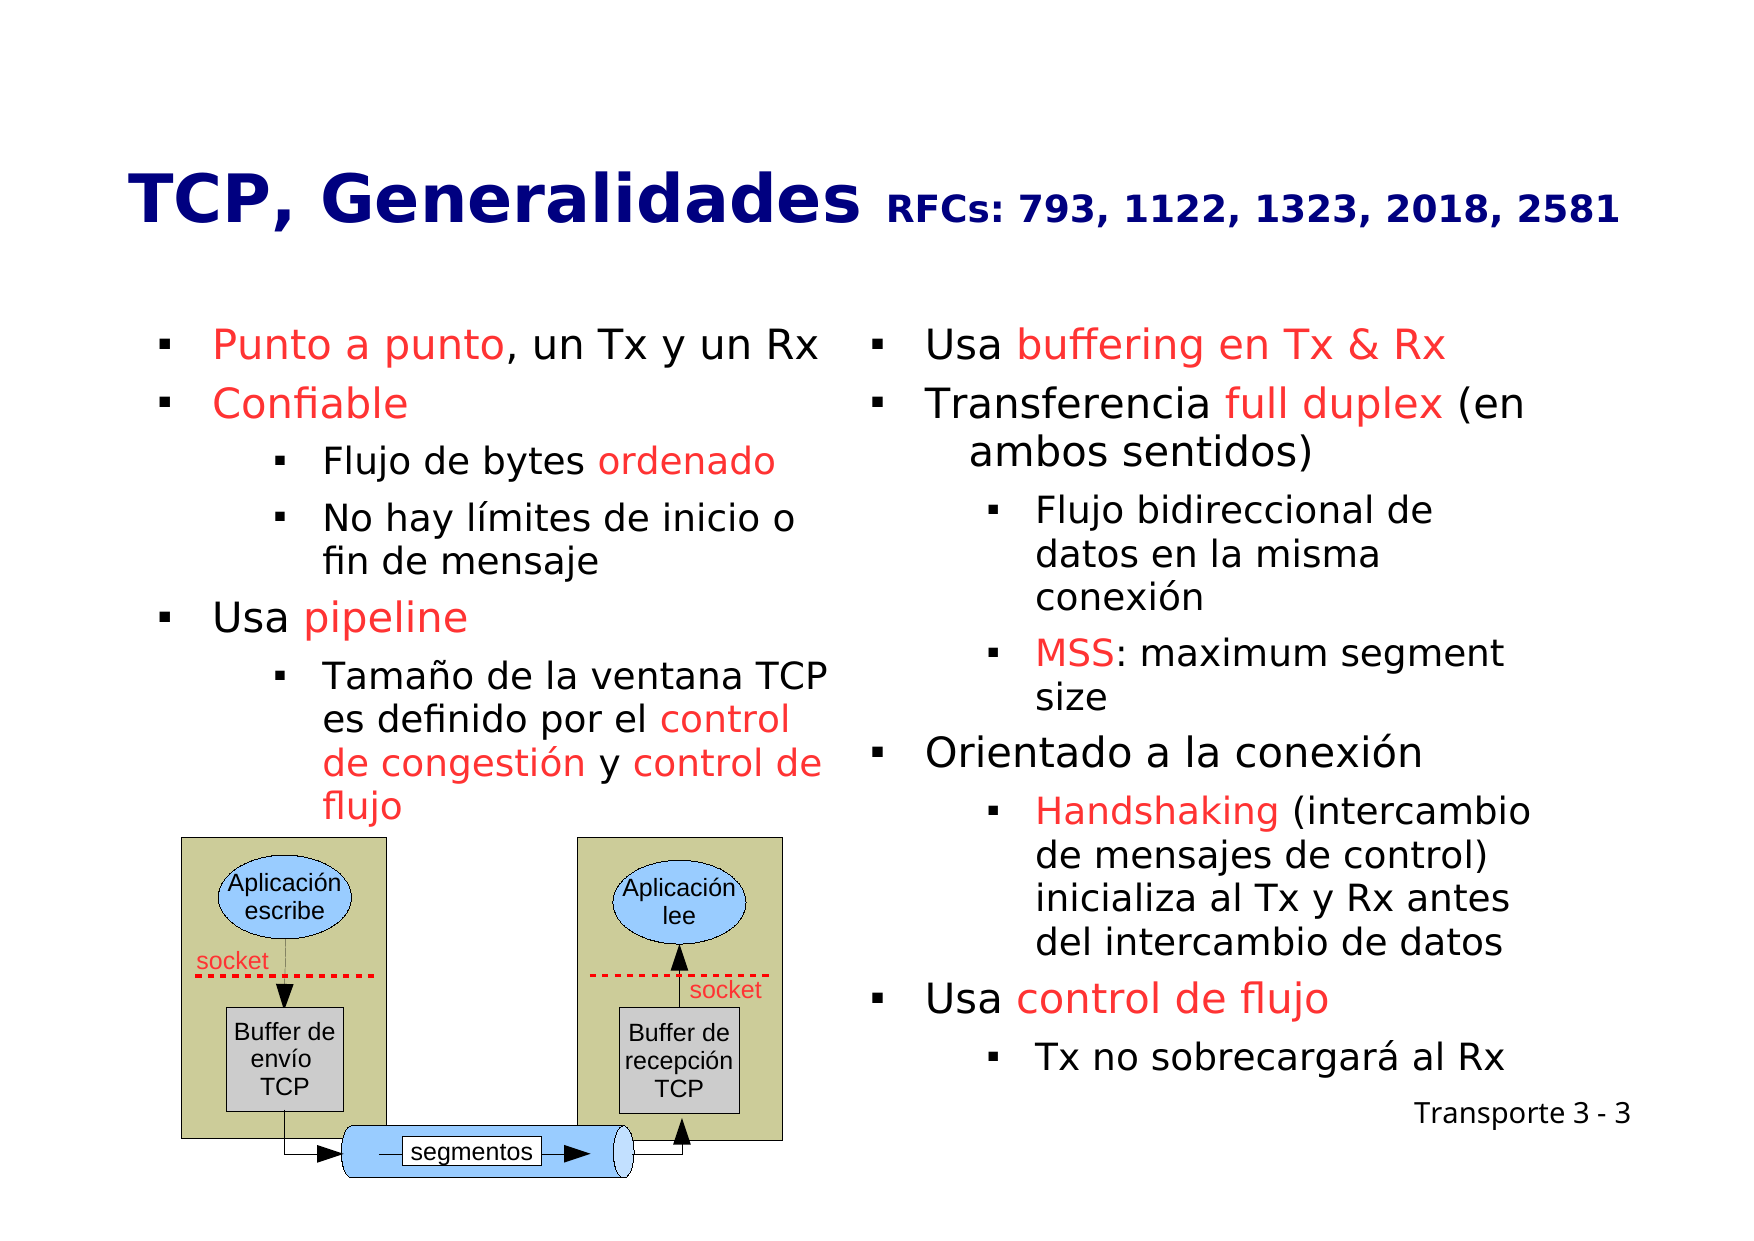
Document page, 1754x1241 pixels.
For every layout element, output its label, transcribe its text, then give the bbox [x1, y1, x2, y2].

text_box Aplicación escribe [218, 855, 352, 939]
text_box Buffer de recepción TCP [619, 1007, 740, 1114]
list Usa buffering en Tx & Rx Transferencia full duplex (en ambos sentidos) Flujo bidireccional de datos en la misma conexión MSS: maximum segment size Orientado a la conexión Handshaking (intercambio de mensajes de control) inicializa al Tx y Rx antes del intercambio de datos Usa control de flujo Tx no sobrecargará al Rx [866, 320, 1546, 1082]
text_box segmentos [402, 1136, 542, 1166]
text_box socket [674, 968, 786, 1014]
text_box Aplicación lee [612, 860, 747, 945]
title TCP, Generalidades RFCs: 793, 1122, 1323, 2018, 2581 [88, 95, 1654, 298]
text_box [181, 986, 284, 1139]
text_box Buffer de envío TCP [226, 1007, 344, 1112]
text_box socket [181, 939, 292, 986]
list Punto a punto, un Tx y un Rx Confiable Flujo de bytes ordenado No hay límites de inicio o fin de mensaje Usa pipeline Tamaño de la ventana TCP es definido por el control de congestión y control de flujo [154, 320, 833, 1082]
text_box [181, 837, 783, 1178]
